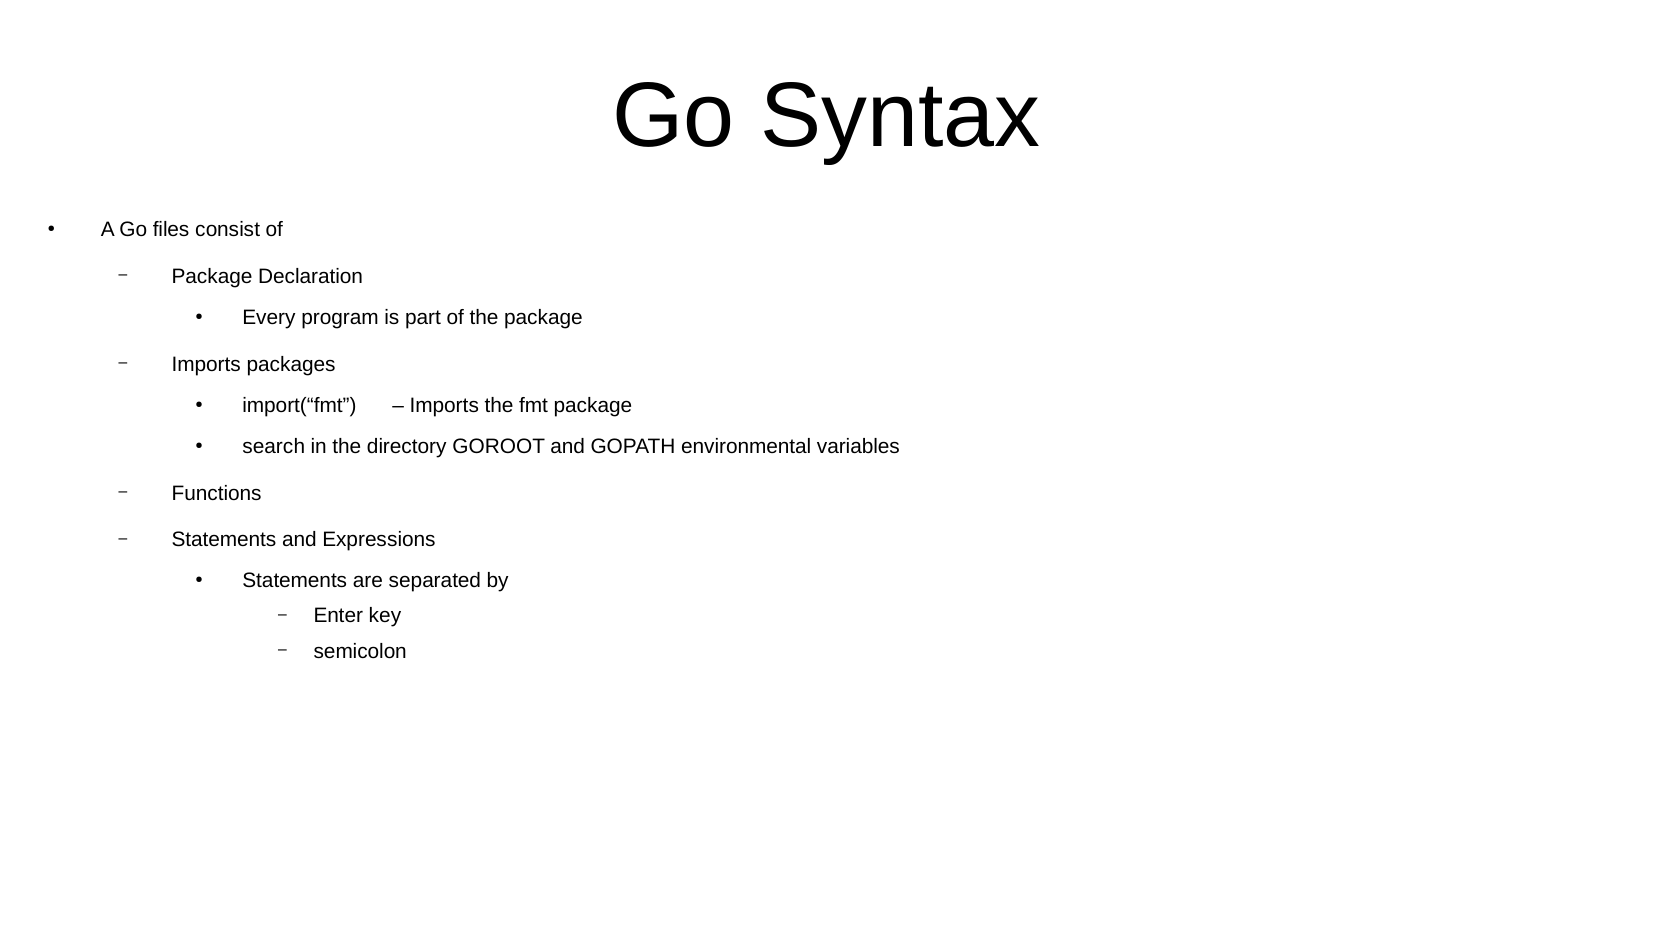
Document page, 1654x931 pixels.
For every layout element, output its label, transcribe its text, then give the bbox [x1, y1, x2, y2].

list A Go files consist of Package Declaration Every program is part of the package Imports packages import(“fmt”) – Imports the fmt package search in the directory GOROOT and GOPATH environmental variables Functions Statements and Expressions Statements are separated by Enter key semicolon [30, 217, 1571, 901]
title Go Syntax [82, 37, 1571, 193]
